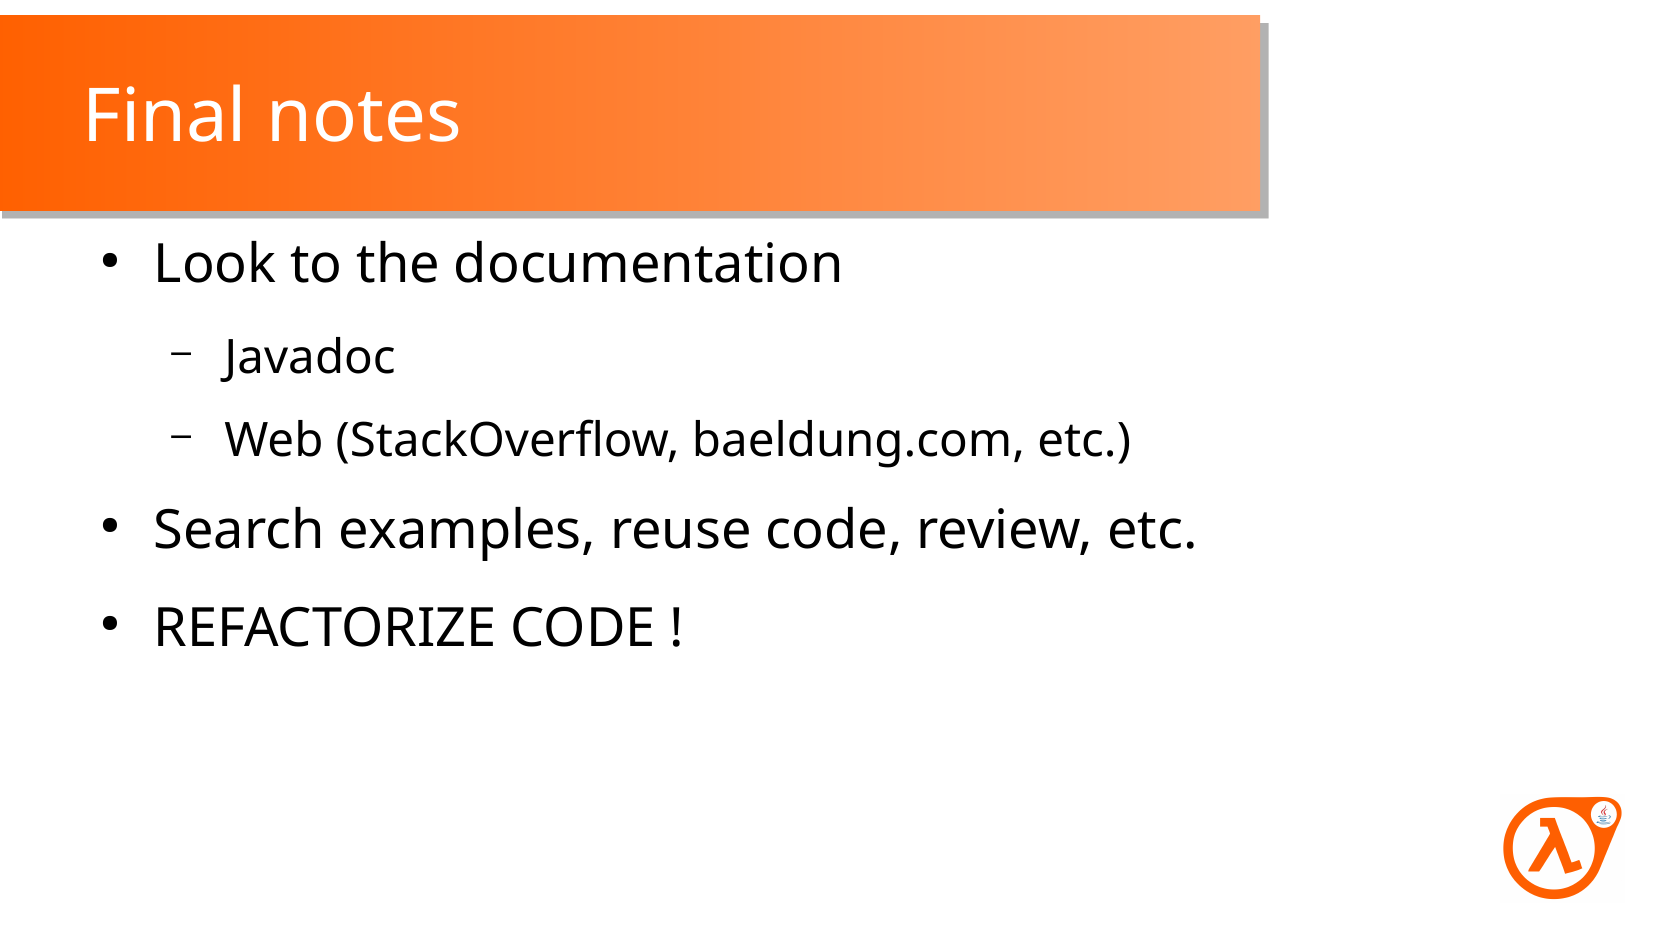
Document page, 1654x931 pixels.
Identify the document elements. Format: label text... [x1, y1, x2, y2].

picture [1500, 794, 1625, 903]
list Look to the documentation Javadoc Web (StackOverflow, baeldung.com, etc.) Search examples, reuse code, review, etc. REFACTORIZE CODE ! [82, 224, 1571, 764]
title Final notes [82, 35, 1235, 189]
